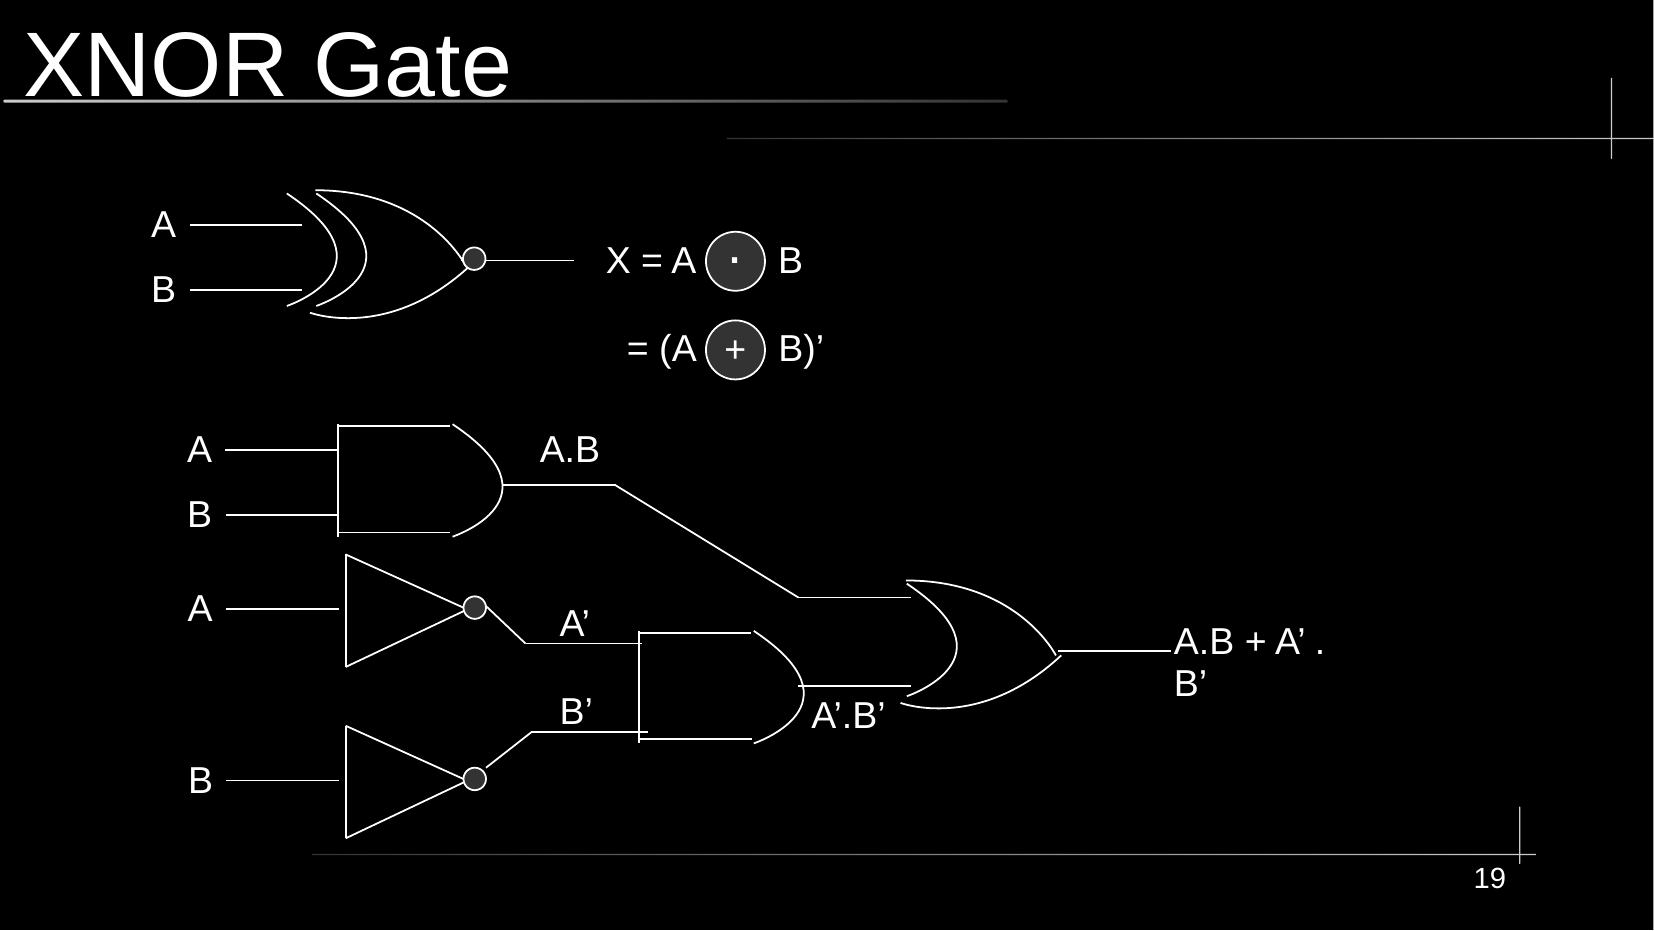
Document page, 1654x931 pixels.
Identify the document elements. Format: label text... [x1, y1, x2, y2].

text_box A’.B’ [796, 686, 901, 744]
text_box B [172, 486, 228, 543]
text_box A.B [525, 420, 616, 478]
text_box A’ [544, 594, 605, 652]
text_box X = A B [740, 231, 818, 289]
text_box A [136, 196, 192, 254]
text_box . [705, 231, 766, 291]
text_box + [705, 320, 766, 380]
text_box B’ [544, 683, 608, 740]
title XNOR Gate [23, 11, 1589, 119]
text_box [462, 247, 486, 270]
text_box A.B + A’ . B’ [1159, 612, 1384, 670]
text_box [463, 596, 486, 619]
text_box = (A B)’ [742, 320, 839, 378]
text_box X = A B [591, 231, 731, 289]
text_box A [172, 580, 228, 638]
text_box B [136, 261, 192, 319]
text_box B [173, 751, 229, 809]
text_box = (A B)’ [591, 320, 729, 378]
text_box A [172, 421, 228, 478]
text_box [463, 767, 487, 791]
